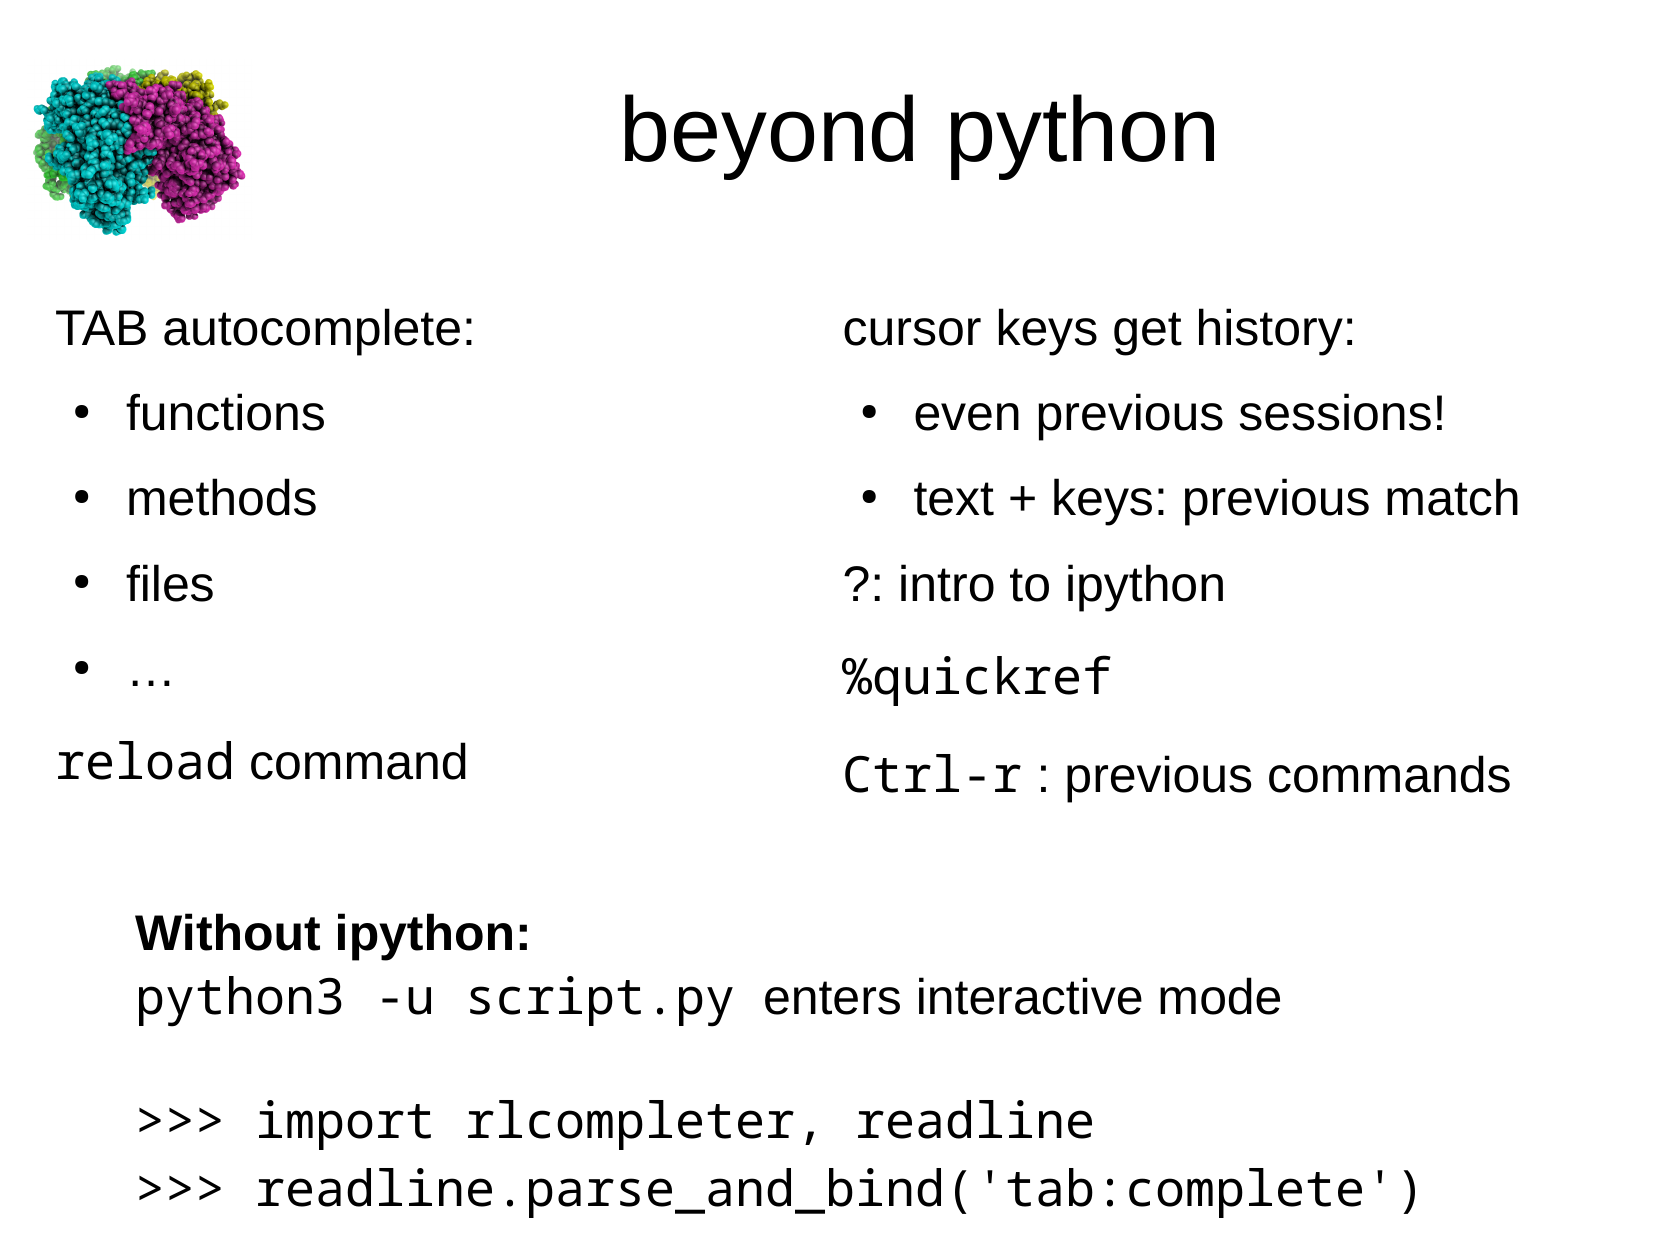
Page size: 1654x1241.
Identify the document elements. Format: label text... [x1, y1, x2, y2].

list TAB autocomplete: functions methods files … reload command [37, 300, 805, 1104]
text_box Without ipython: python3 -u script.py enters interactive mode >>> import rlcompleter, readline >>> readline.parse_and_bind('tab:complete') [120, 897, 1225, 1182]
picture [27, 59, 253, 240]
title beyond python [270, 25, 1571, 233]
list cursor keys get history: even previous sessions! text + keys: previous match ?: intro to ipython %quickref Ctrl-r : previous commands [825, 300, 1593, 1104]
